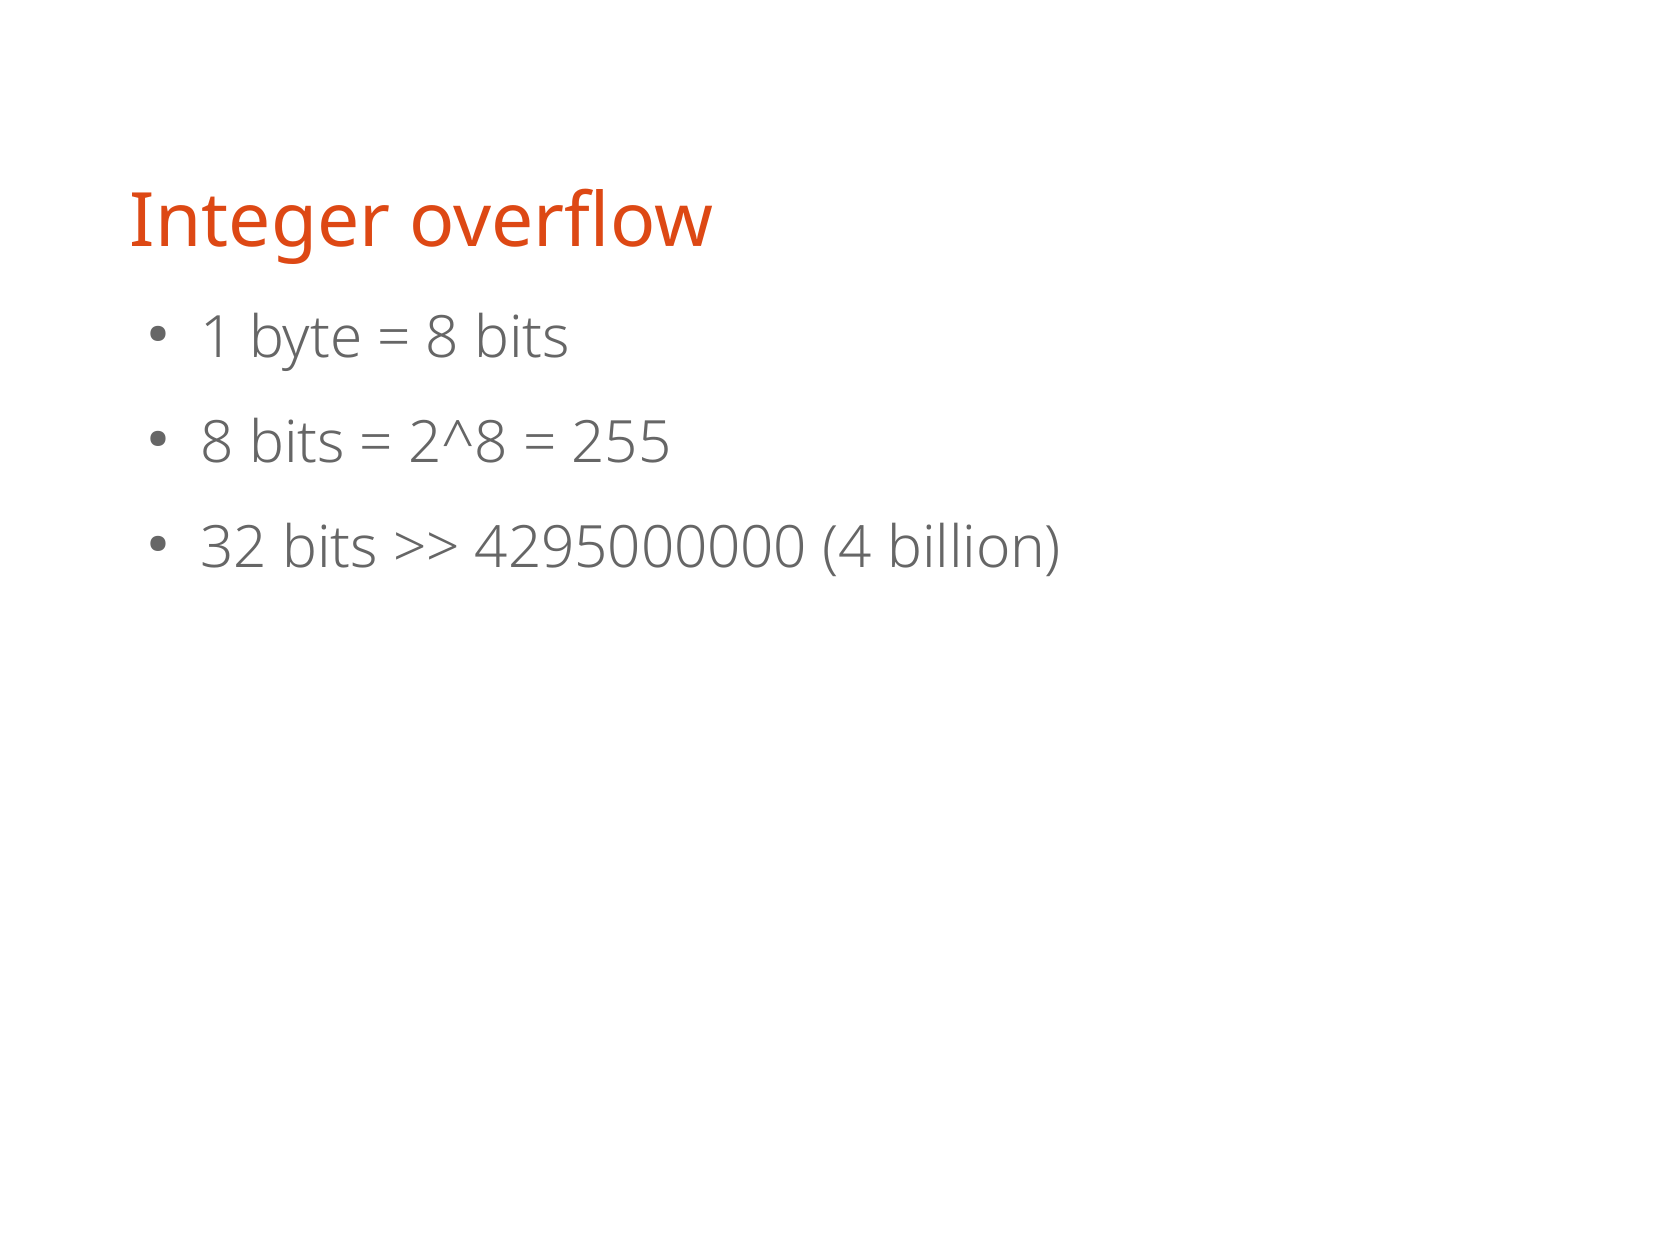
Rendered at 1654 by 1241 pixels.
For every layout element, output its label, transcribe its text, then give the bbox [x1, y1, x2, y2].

title Integer overflow [129, 153, 1518, 281]
list 1 byte = 8 bits 8 bits = 2^8 = 255 32 bits >> 4295000000 (4 billion) [129, 295, 1518, 1010]
